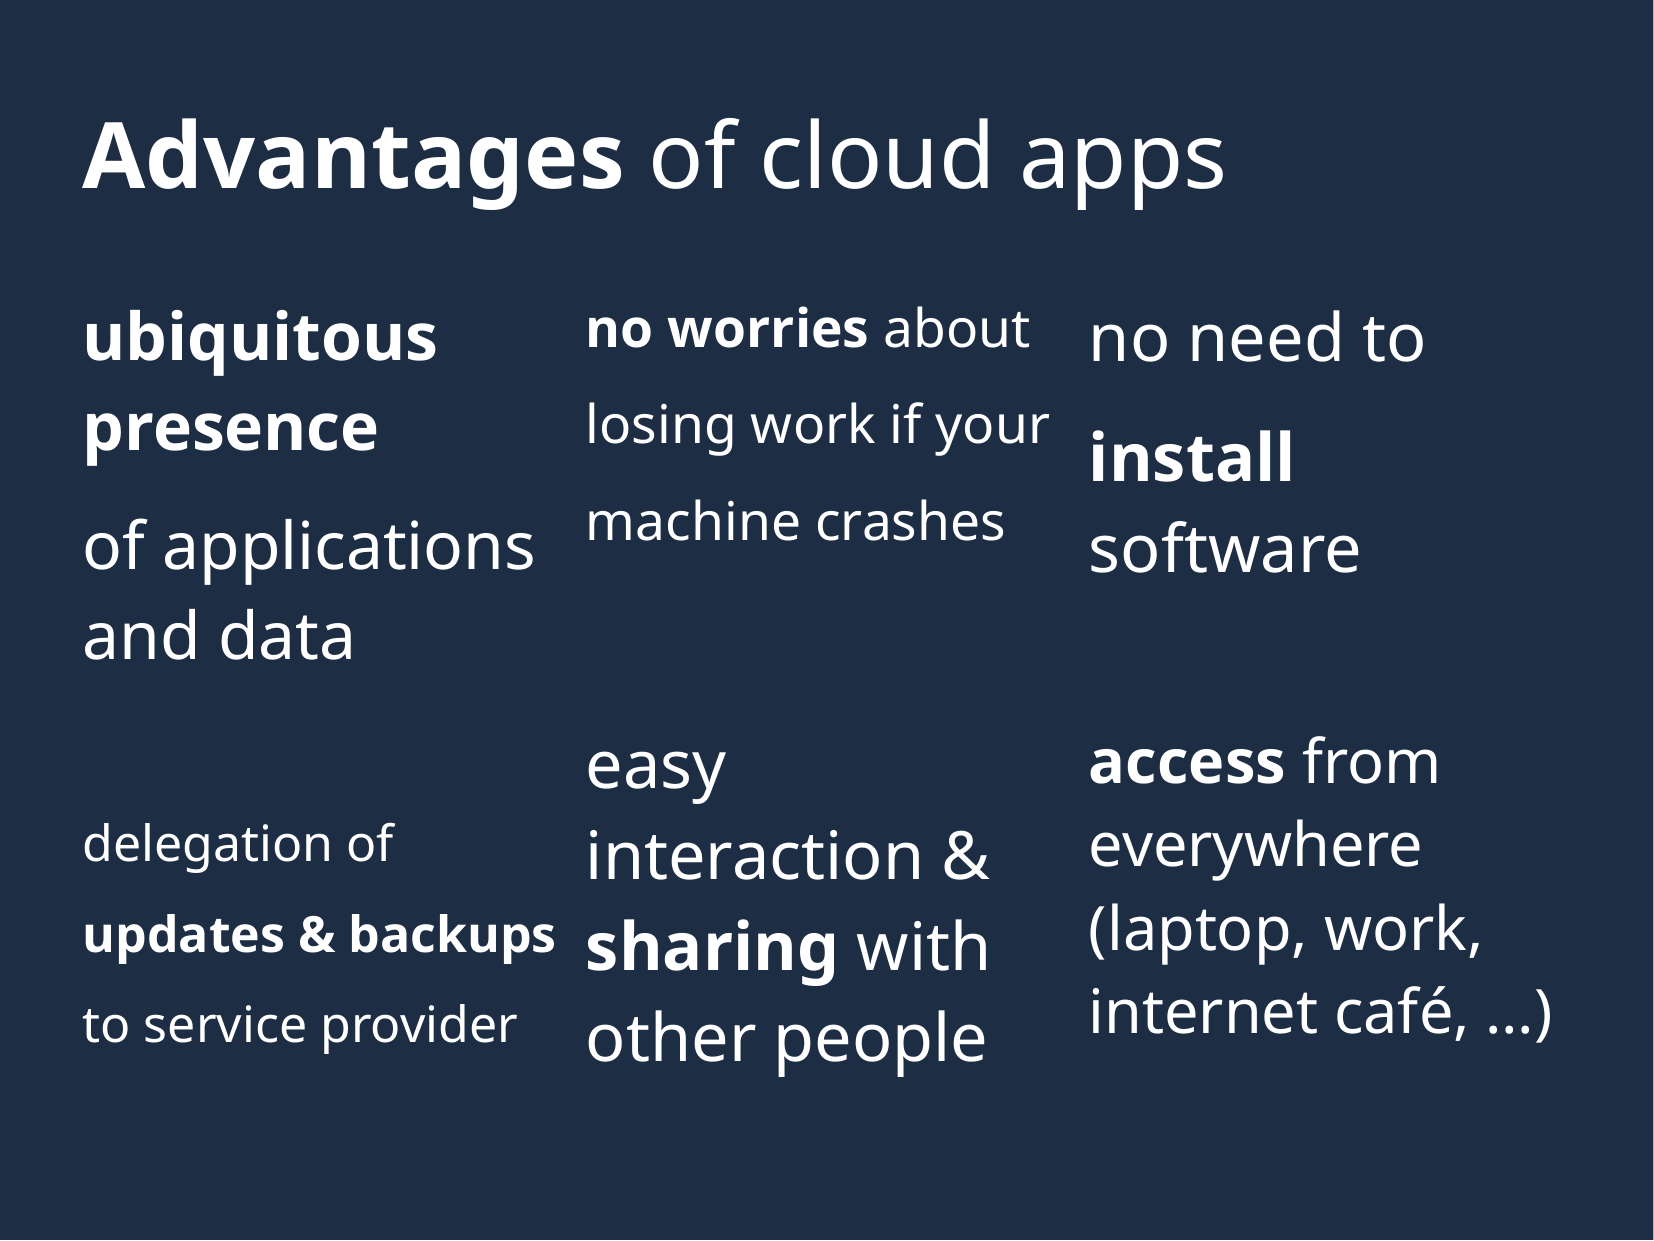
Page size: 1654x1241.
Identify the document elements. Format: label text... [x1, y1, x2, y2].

list delegation of updates & backups to service provider [82, 717, 562, 1109]
list ubiquitous presence of applications and data [82, 290, 562, 681]
list no worries about losing work if your machine crashes [585, 290, 1065, 681]
list no need to install software [1088, 290, 1569, 681]
title Advantages of cloud apps [82, 49, 1571, 257]
list easy interaction & sharing with other people [585, 717, 1065, 1109]
list access from everywhere (laptop, work, internet café, …) [1088, 717, 1569, 1109]
